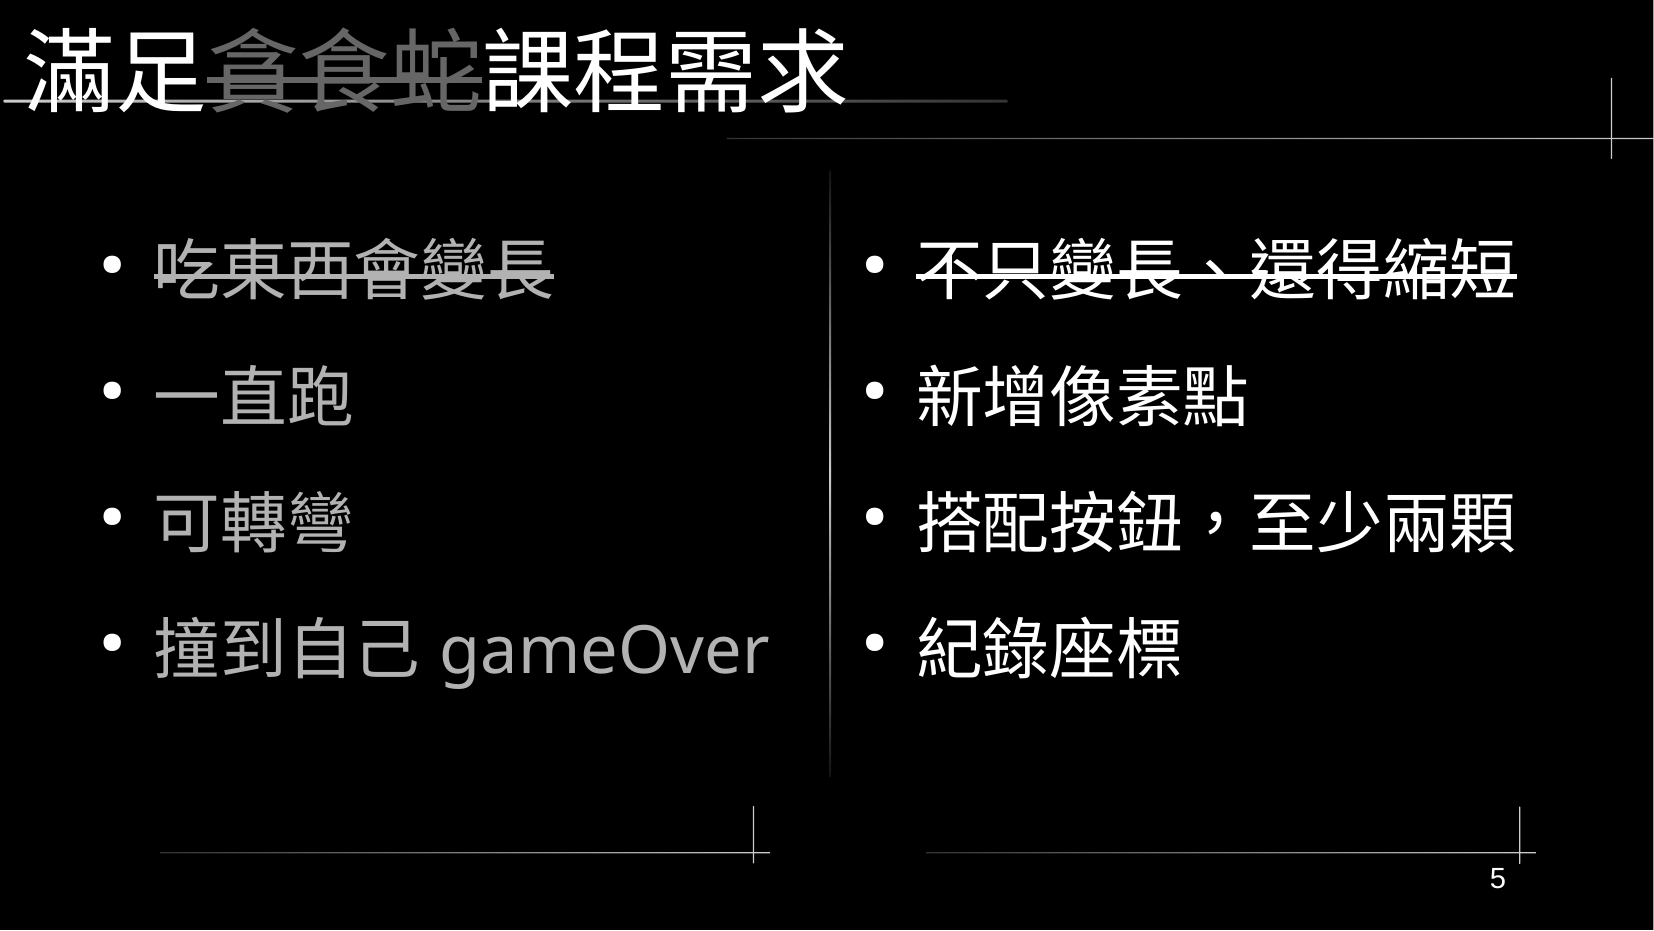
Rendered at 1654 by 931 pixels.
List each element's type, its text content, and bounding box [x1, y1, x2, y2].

title 滿足貪食蛇課程需求 [23, 9, 1589, 121]
list 不只變長、還得縮短 新增像素點 搭配按鈕，至少兩顆 紀錄座標 [845, 217, 1572, 758]
list 吃東西會變長 一直跑 可轉彎 撞到自己gameOver [82, 217, 809, 758]
